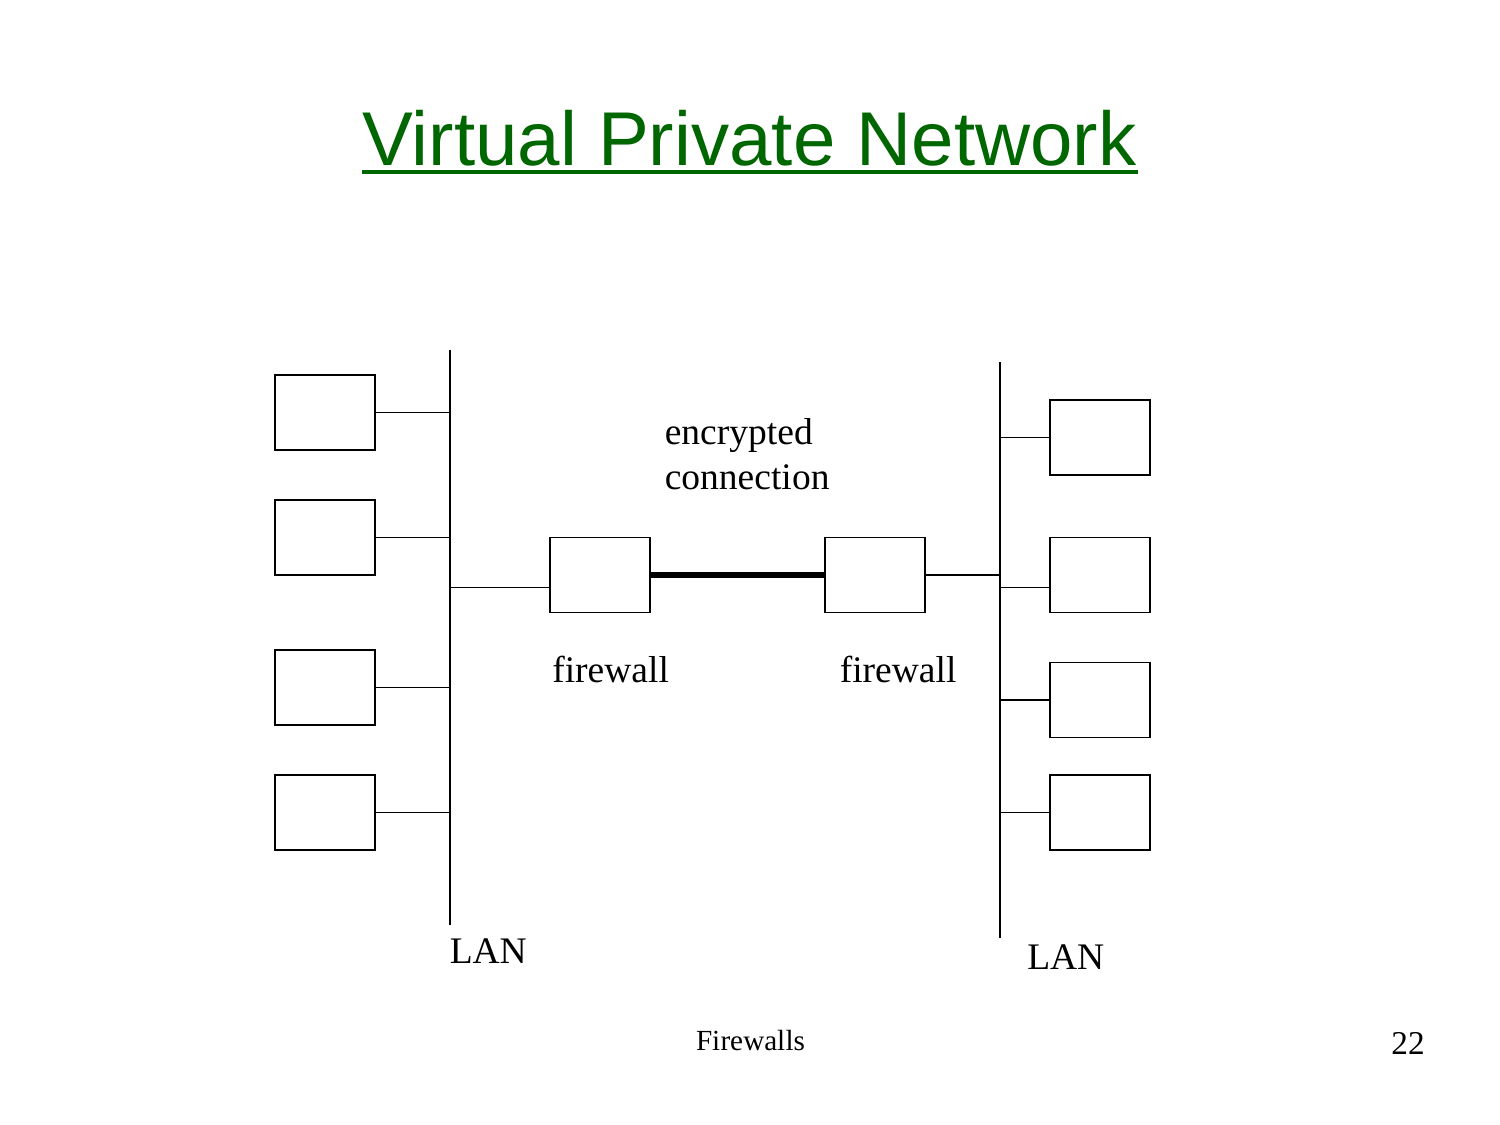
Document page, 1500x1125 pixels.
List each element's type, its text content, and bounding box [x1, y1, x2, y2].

text_box firewall [825, 637, 972, 698]
title Virtual Private Network [75, 45, 1425, 233]
text_box LAN [435, 918, 542, 979]
text_box LAN [1012, 924, 1128, 985]
text_box encrypted connection [649, 399, 845, 505]
text_box firewall [537, 637, 685, 698]
